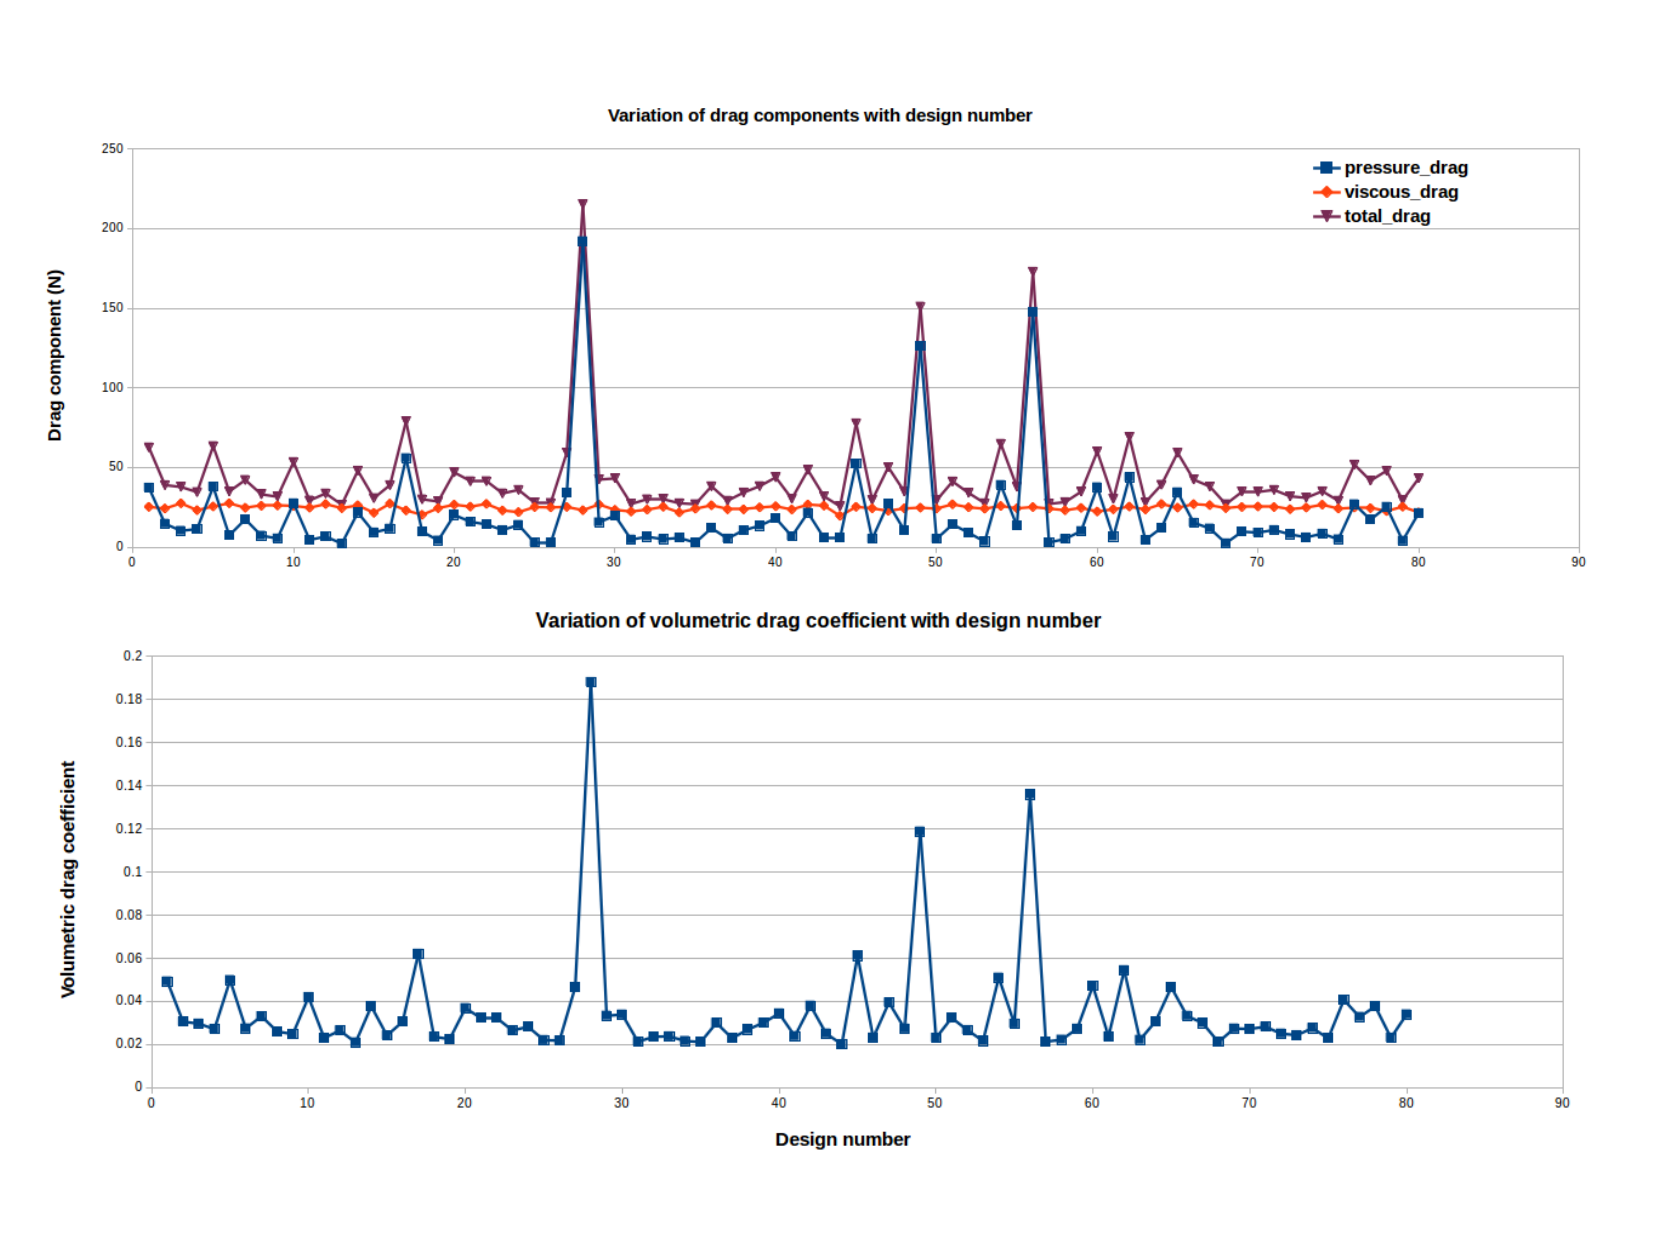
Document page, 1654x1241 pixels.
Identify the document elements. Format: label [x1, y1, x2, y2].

picture [23, 84, 1619, 1170]
